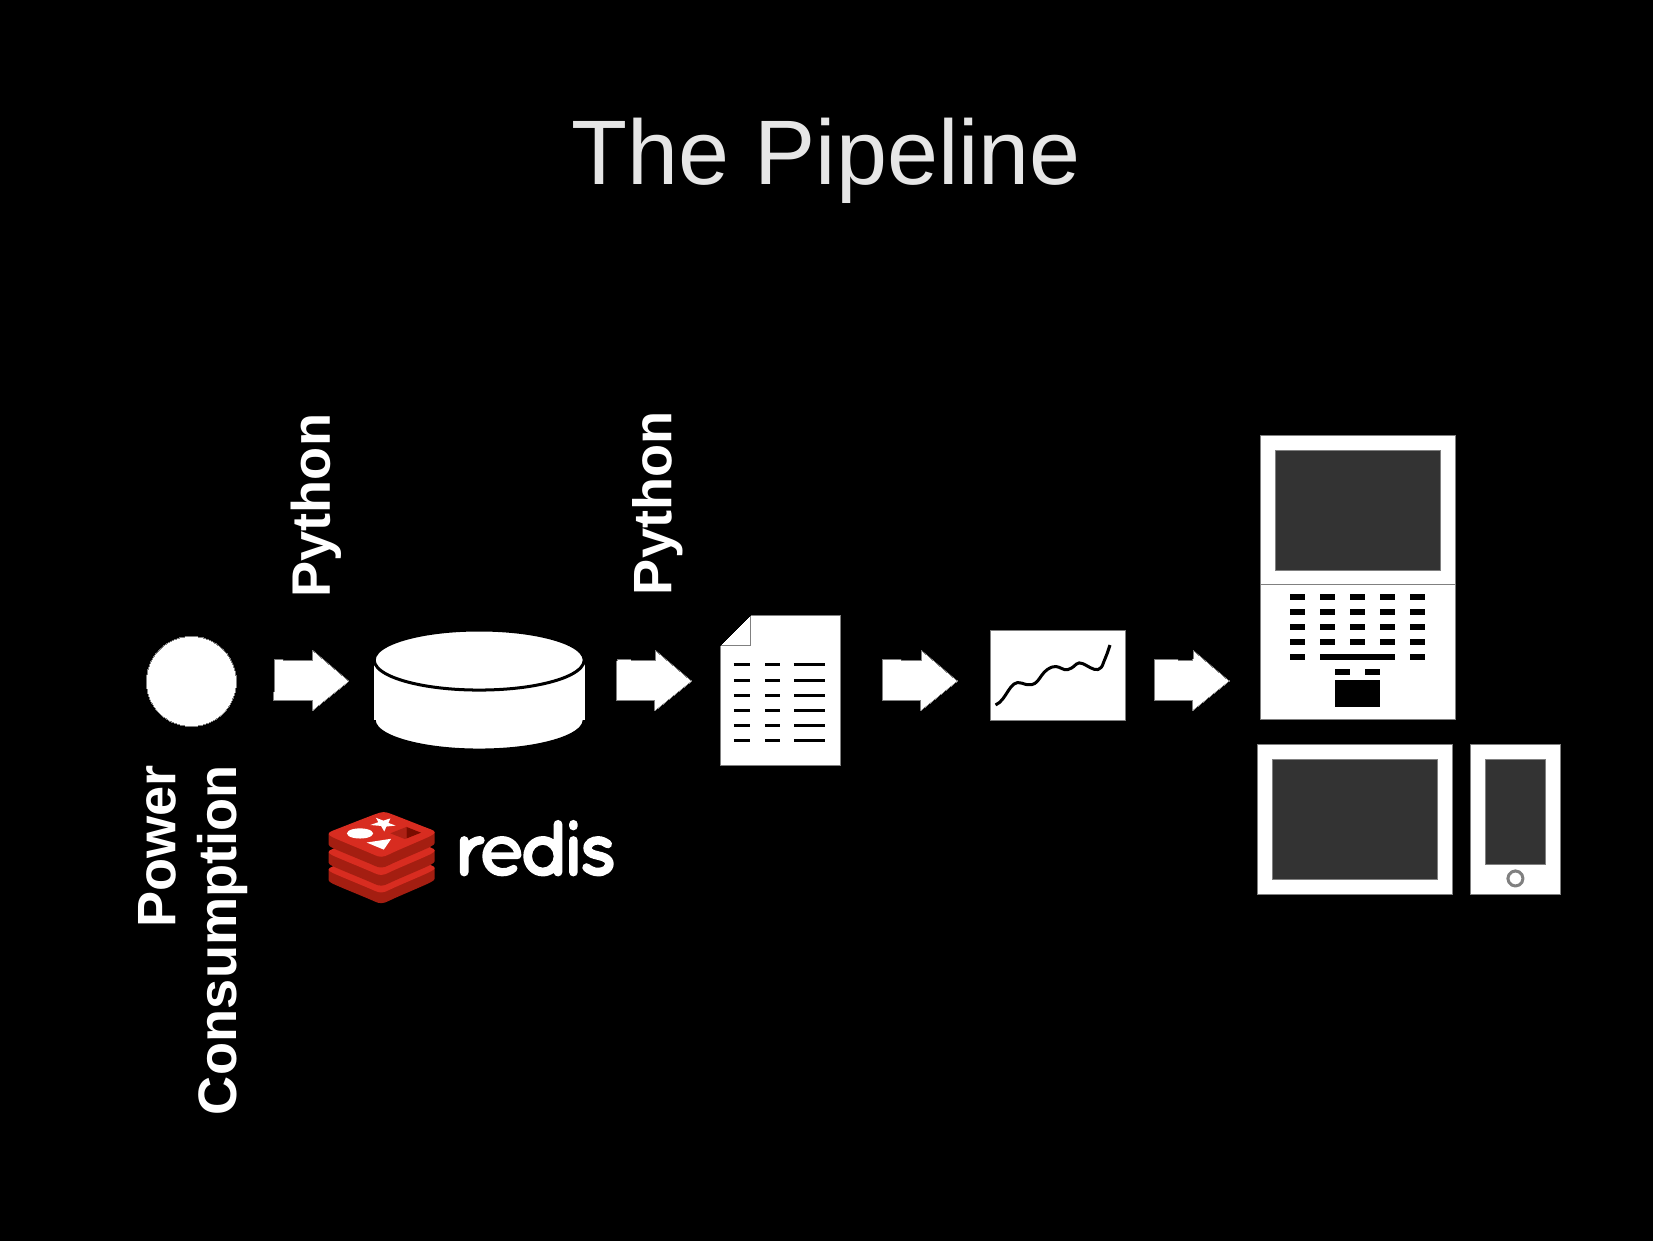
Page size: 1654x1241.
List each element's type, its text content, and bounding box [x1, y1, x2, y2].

text_box Power Consumption [119, 750, 256, 1130]
title The Pipeline [82, 49, 1571, 257]
text_box [616, 650, 692, 711]
text_box [374, 630, 585, 751]
text_box [1154, 650, 1230, 711]
picture [328, 812, 614, 904]
text_box [146, 636, 237, 727]
text_box [690, 590, 841, 766]
text_box [273, 650, 349, 711]
text_box [1257, 744, 1453, 895]
text_box [990, 630, 1126, 721]
text_box [1470, 744, 1561, 895]
text_box Python [614, 396, 691, 610]
text_box Python [273, 398, 349, 613]
text_box [1260, 435, 1456, 720]
text_box [882, 650, 958, 711]
